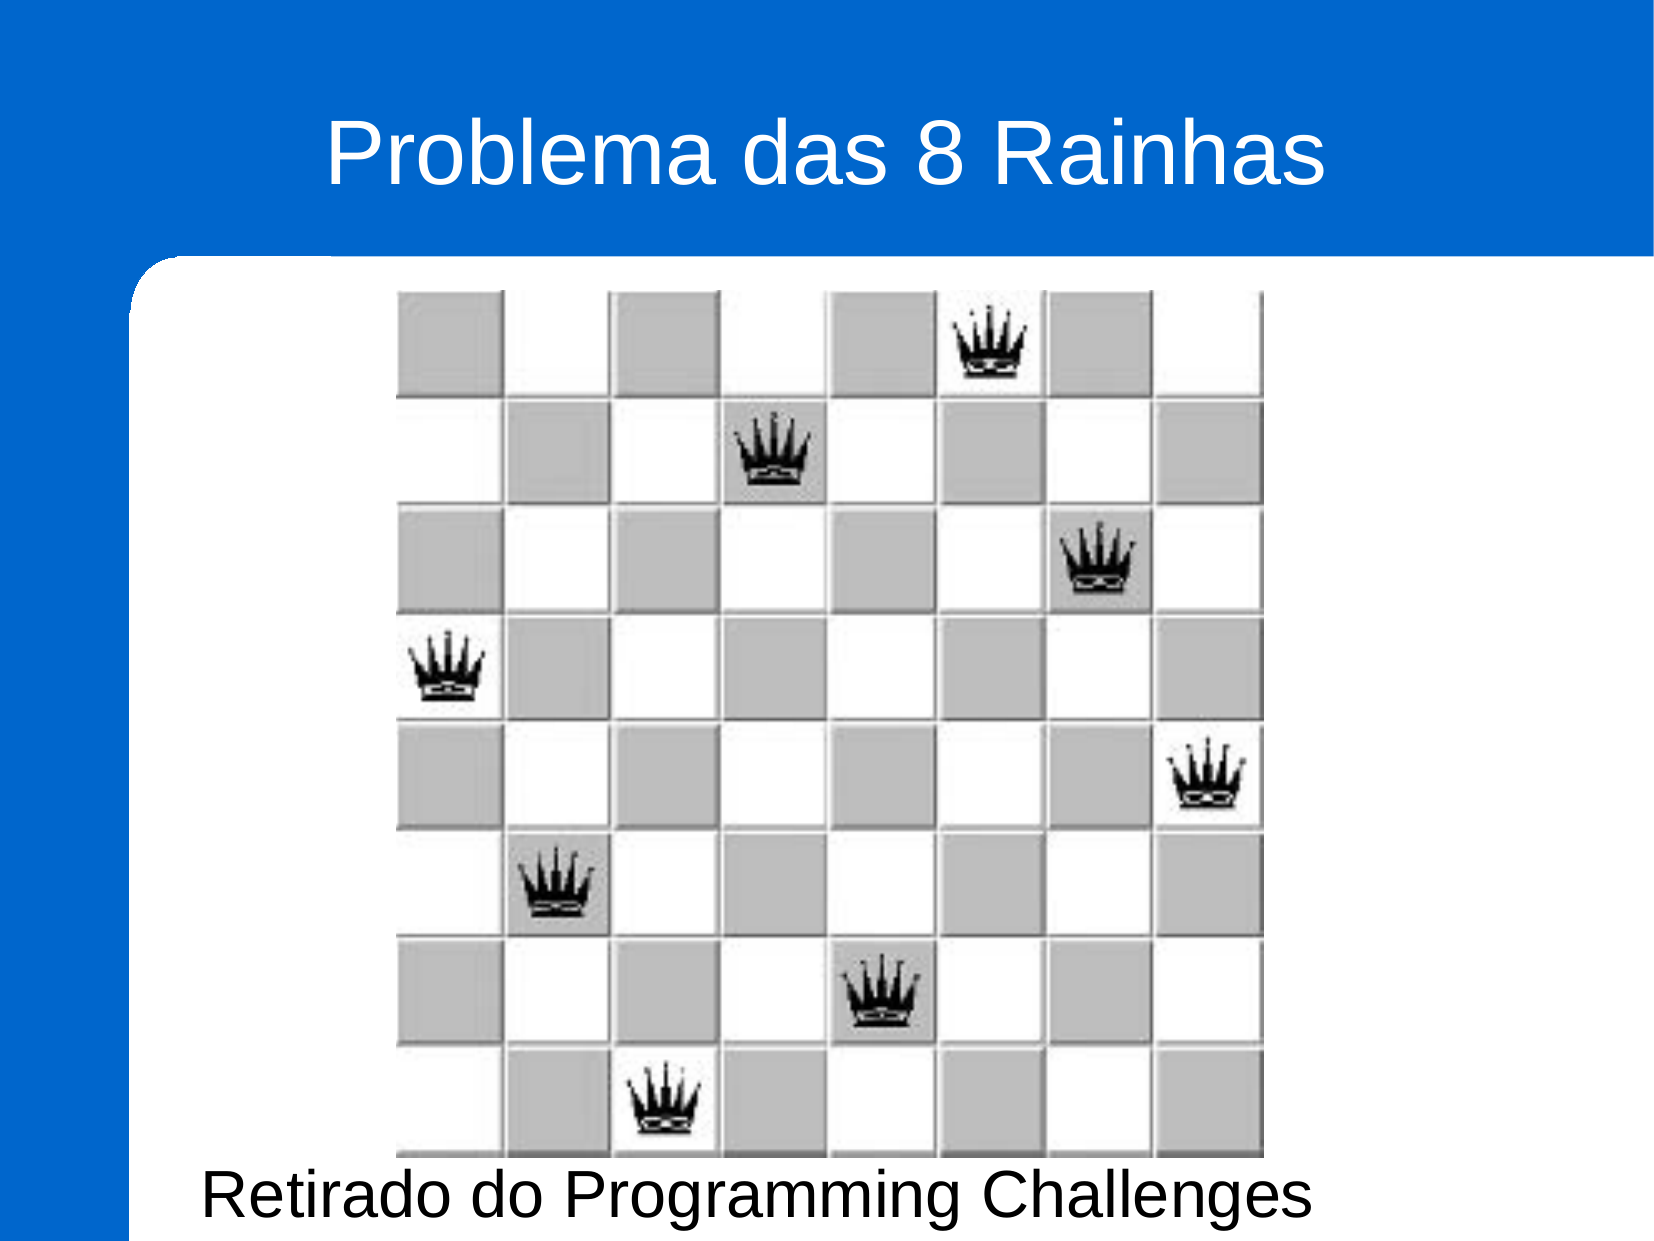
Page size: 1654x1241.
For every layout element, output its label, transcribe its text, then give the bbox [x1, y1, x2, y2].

picture [396, 290, 1264, 1157]
title Problema das 8 Rainhas [82, 49, 1571, 257]
list Retirado do Programming Challenges [129, 1157, 1619, 1241]
